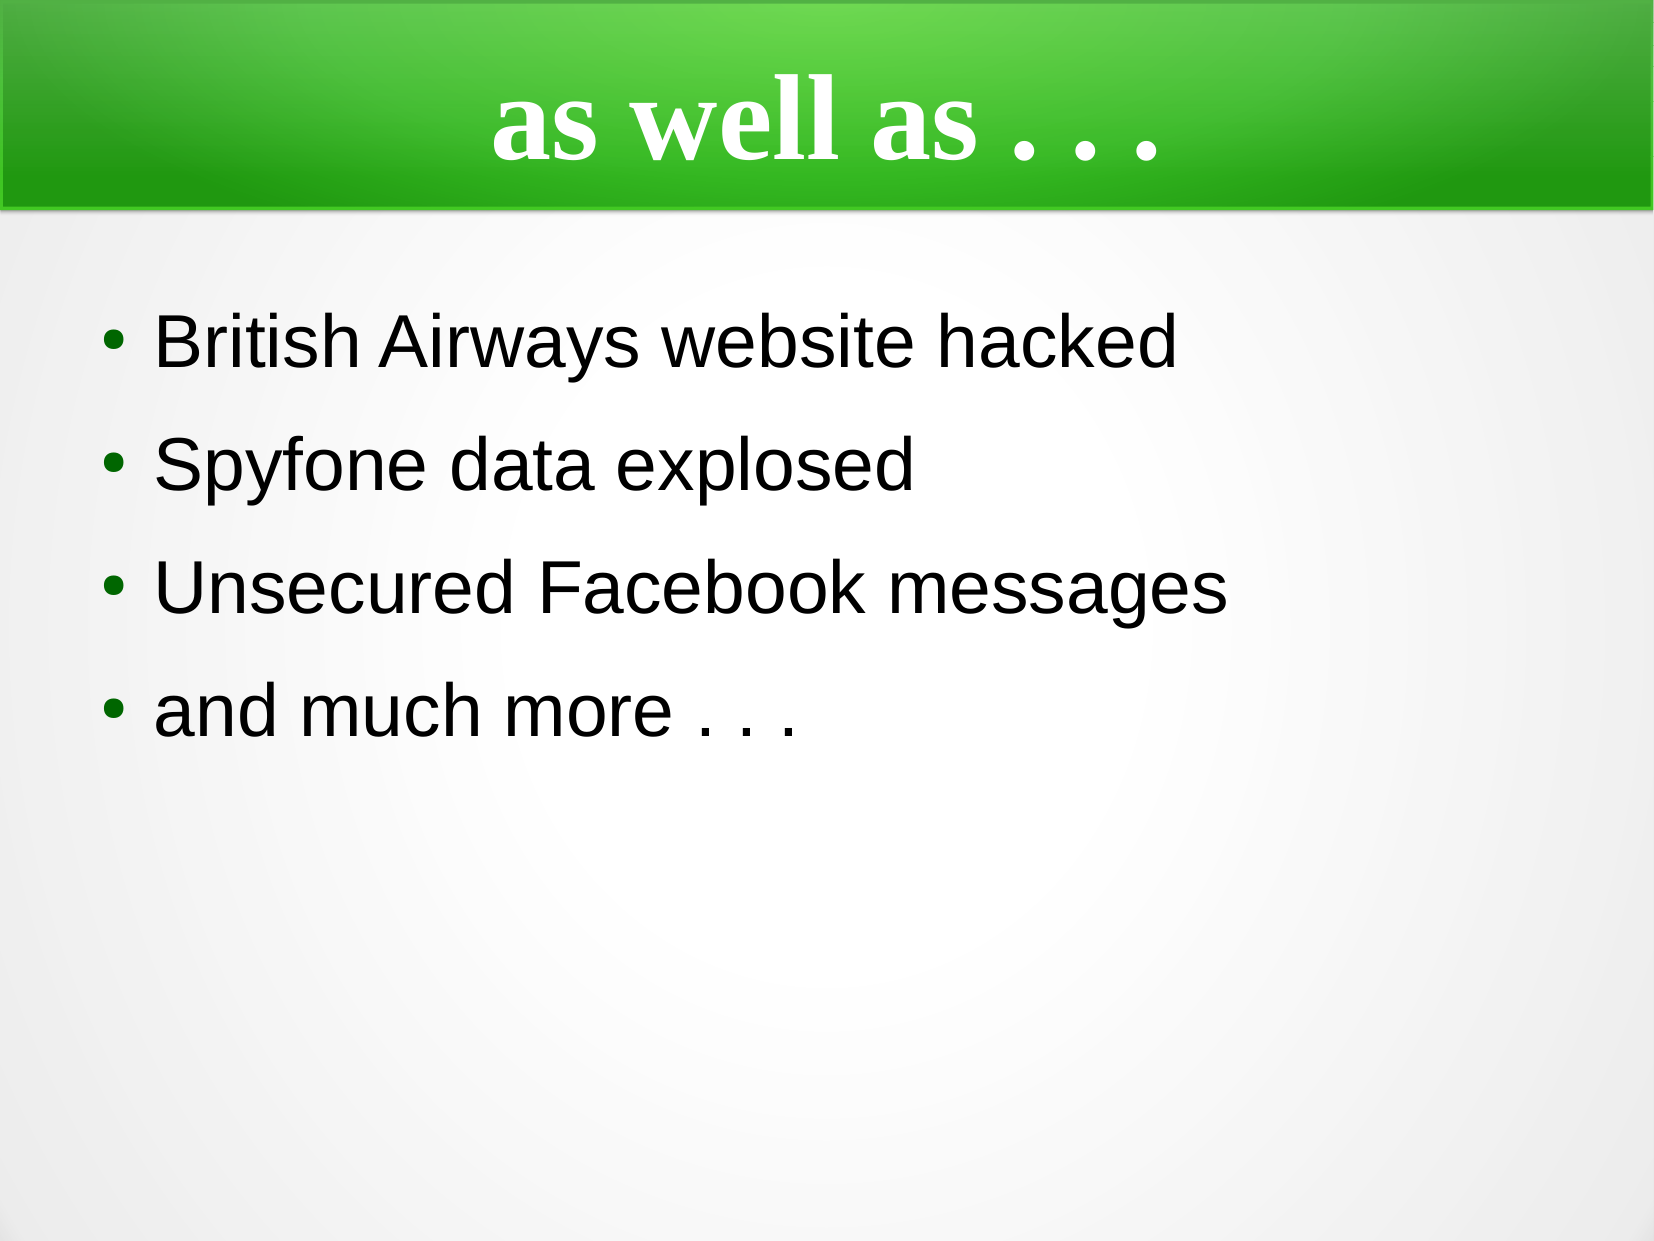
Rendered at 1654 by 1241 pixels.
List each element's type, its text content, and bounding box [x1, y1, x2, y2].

list British Airways website hacked Spyfone data explosed Unsecured Facebook messages and much more . . . [82, 299, 1571, 1146]
title as well as . . . [82, 28, 1571, 208]
